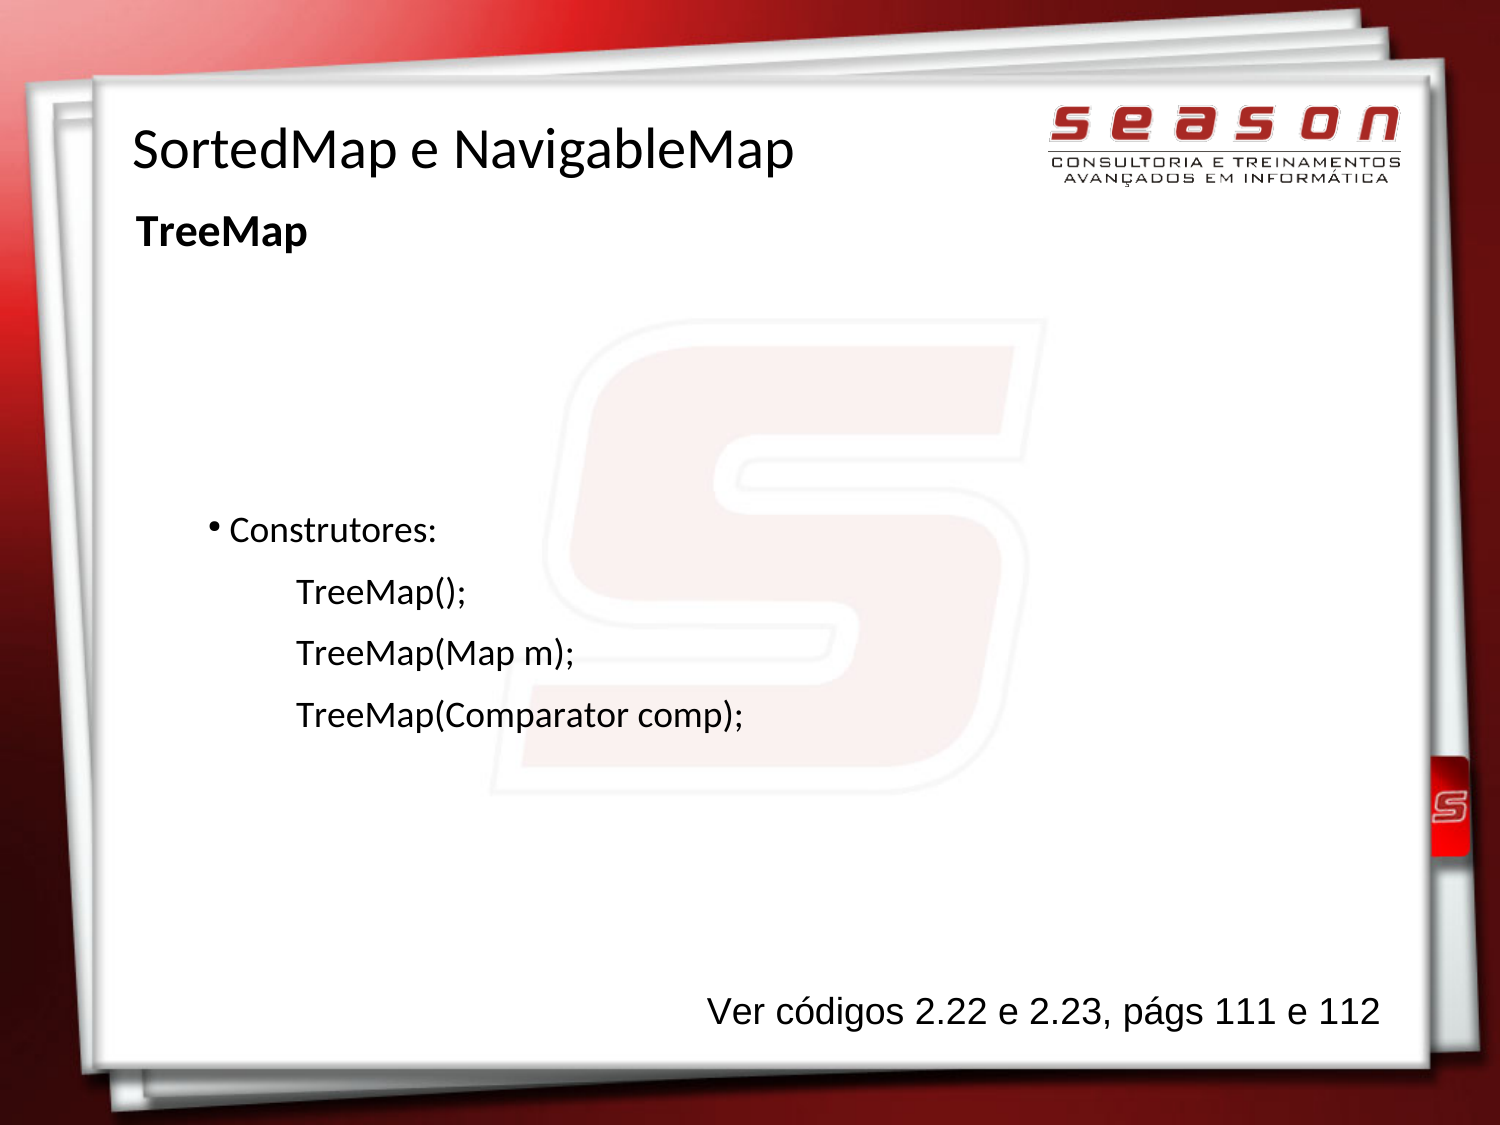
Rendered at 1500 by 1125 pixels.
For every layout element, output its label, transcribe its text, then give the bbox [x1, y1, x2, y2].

text_box TreeMap [135, 200, 1246, 256]
text_box Ver códigos 2.22 e 2.23, págs 111 e 112 [673, 979, 1396, 1040]
picture [0, 0, 1500, 1125]
title SortedMap e NavigableMap [118, 33, 1394, 257]
text_box Construtores: TreeMap(); TreeMap(Map m); TreeMap(Comparator comp); [207, 318, 1328, 922]
